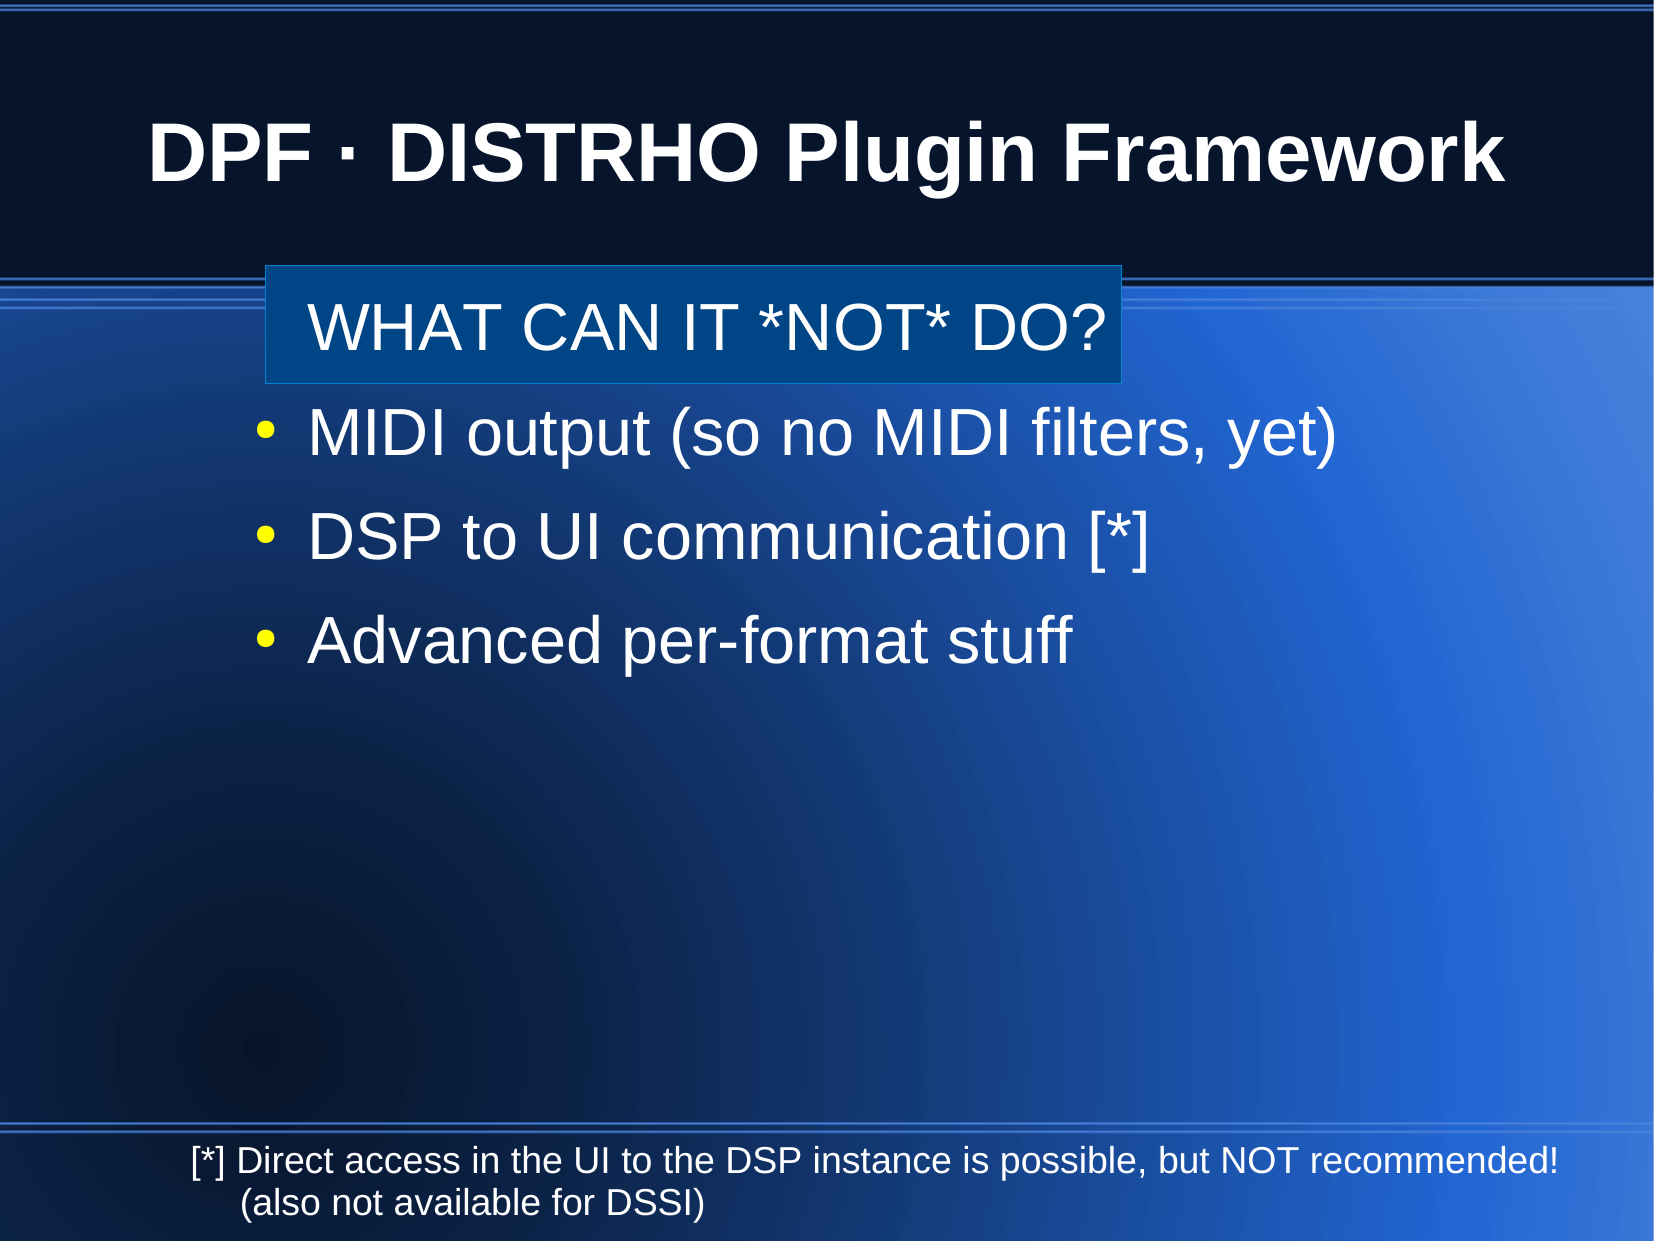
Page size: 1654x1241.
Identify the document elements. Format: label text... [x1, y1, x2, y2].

title [*] Direct access in the UI to the DSP instance is possible, but NOT recommended! (also not available for DSSI) [177, 1122, 1577, 1241]
text_box [265, 265, 1122, 290]
title DPF · DISTRHO Plugin Framework [82, 49, 1571, 257]
picture [0, 0, 1654, 1241]
list WHAT CAN IT *NOT* DO? MIDI output (so no MIDI filters, yet) DSP to UI communication [*] Advanced per-format stuff [236, 290, 1571, 827]
